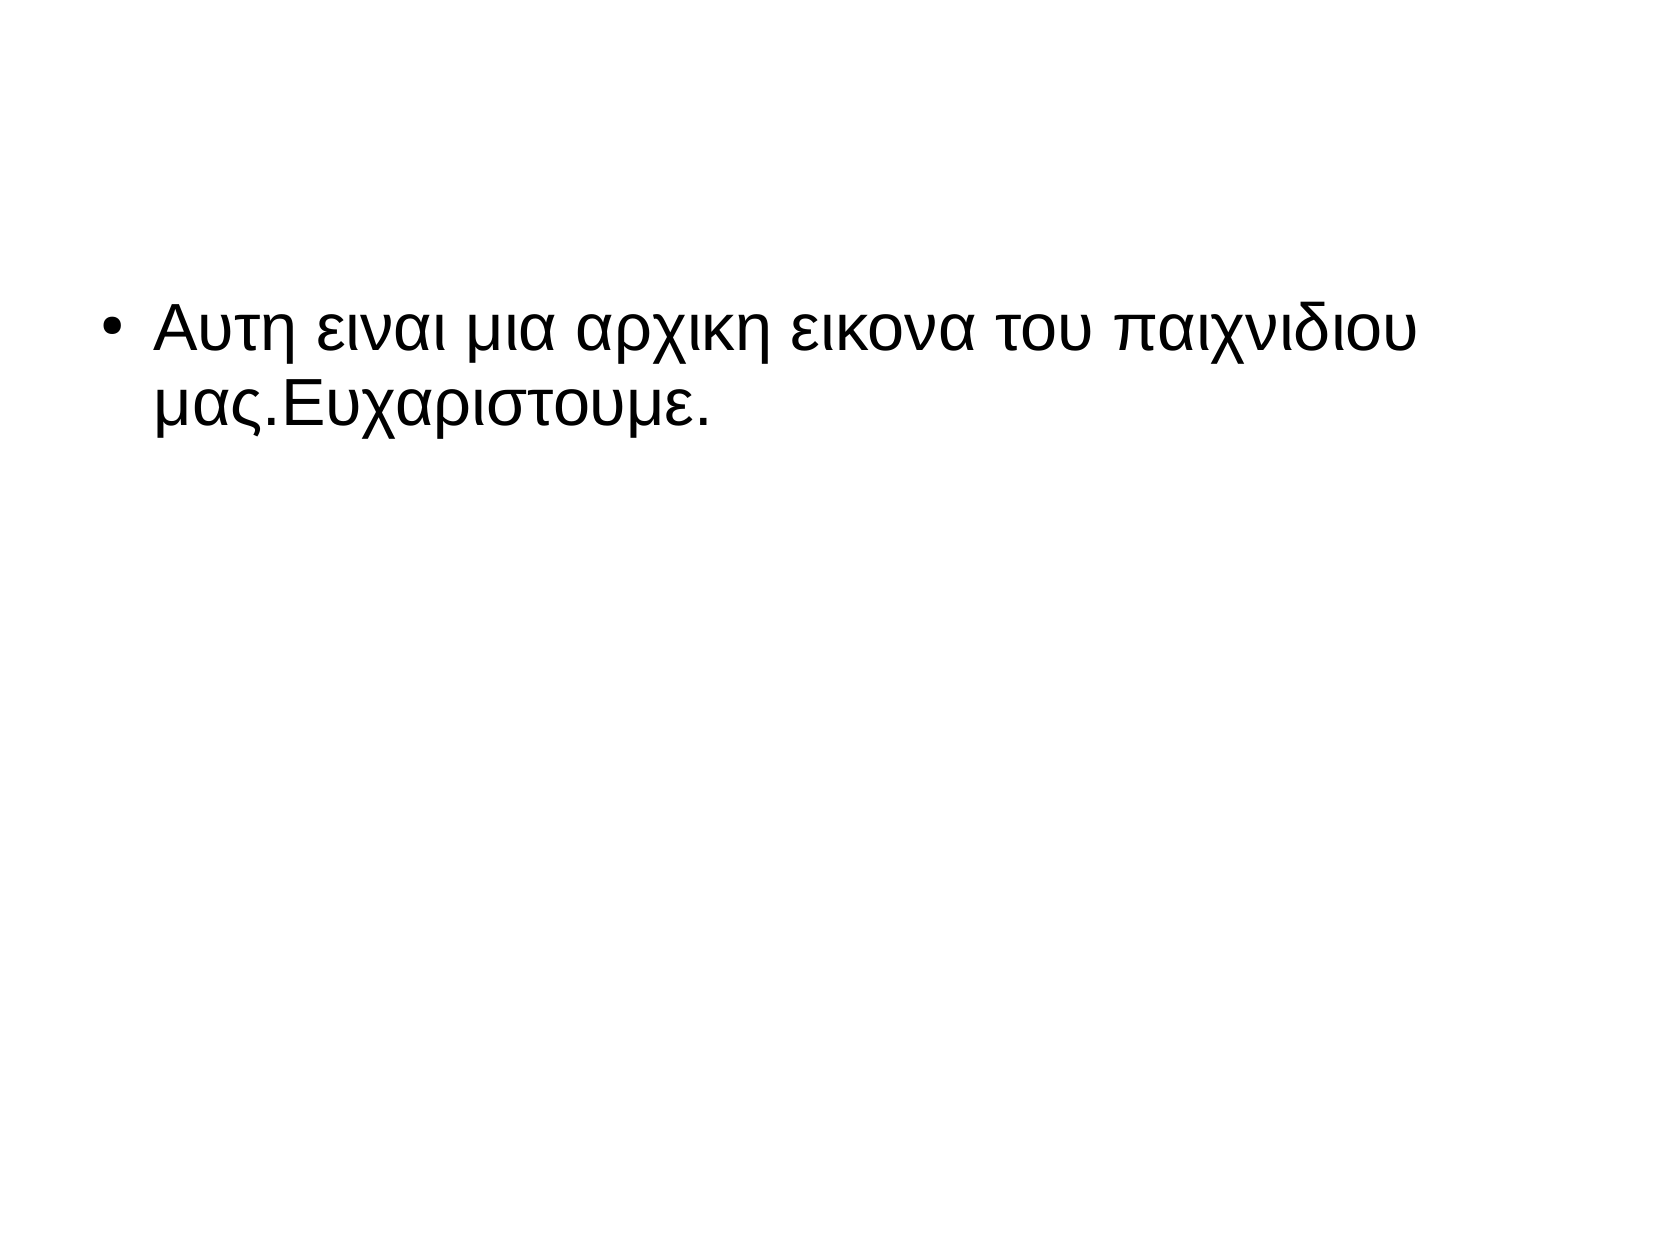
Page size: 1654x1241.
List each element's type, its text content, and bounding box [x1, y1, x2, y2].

list Αυτη ειναι μια αρχικη εικονα του παιχνιδιου μας.Ευχαριστουμε. [82, 290, 1571, 1109]
